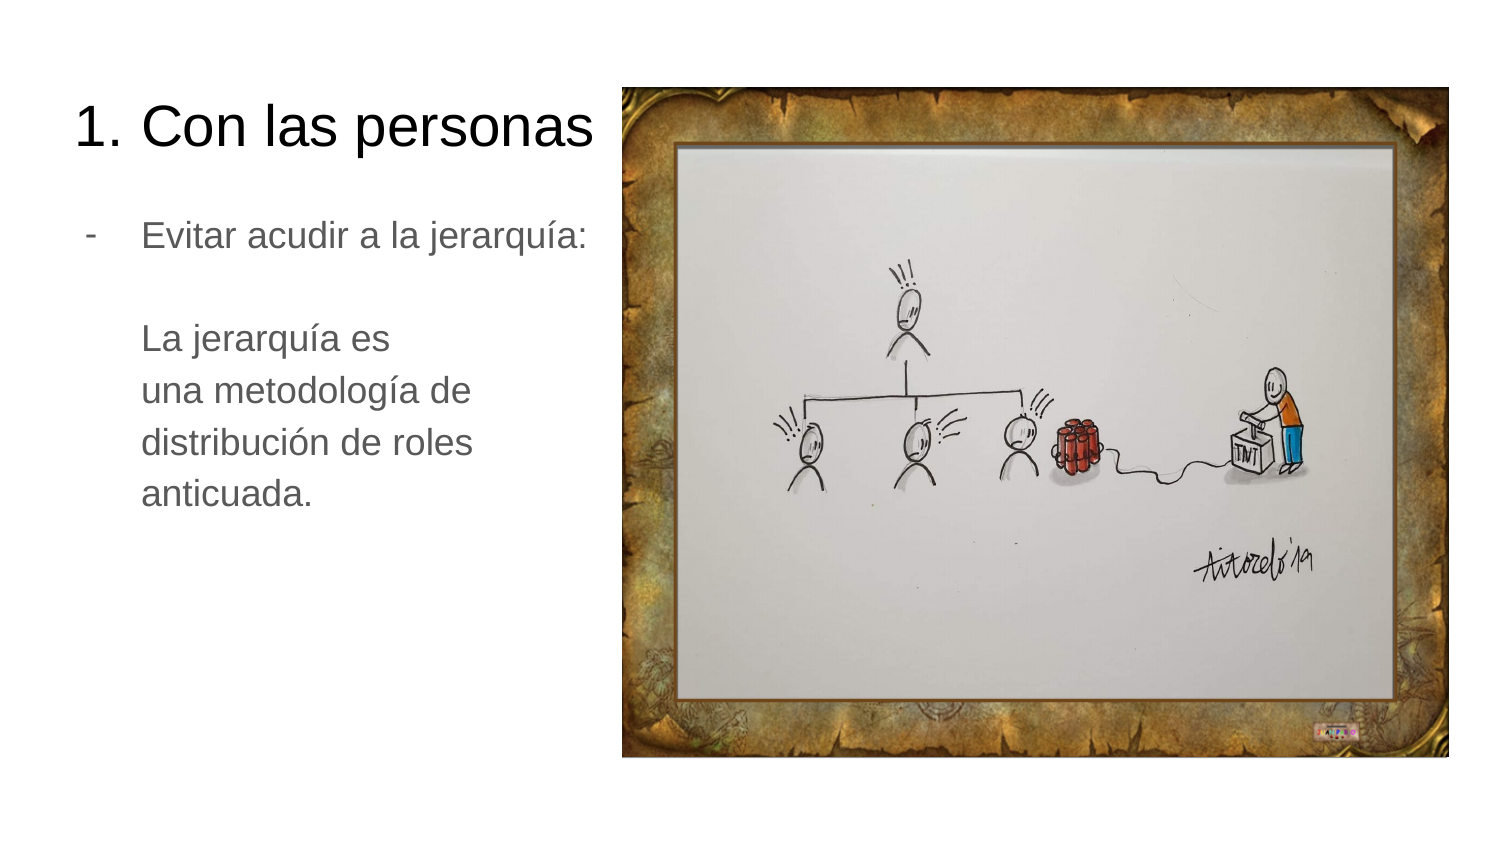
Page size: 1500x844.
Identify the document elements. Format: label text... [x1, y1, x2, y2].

title Con las personas [51, 72, 1449, 167]
picture [622, 87, 1449, 757]
list Evitar acudir a la jerarquía: La jerarquía es una metodología de distribución de roles anticuada. [51, 189, 622, 750]
